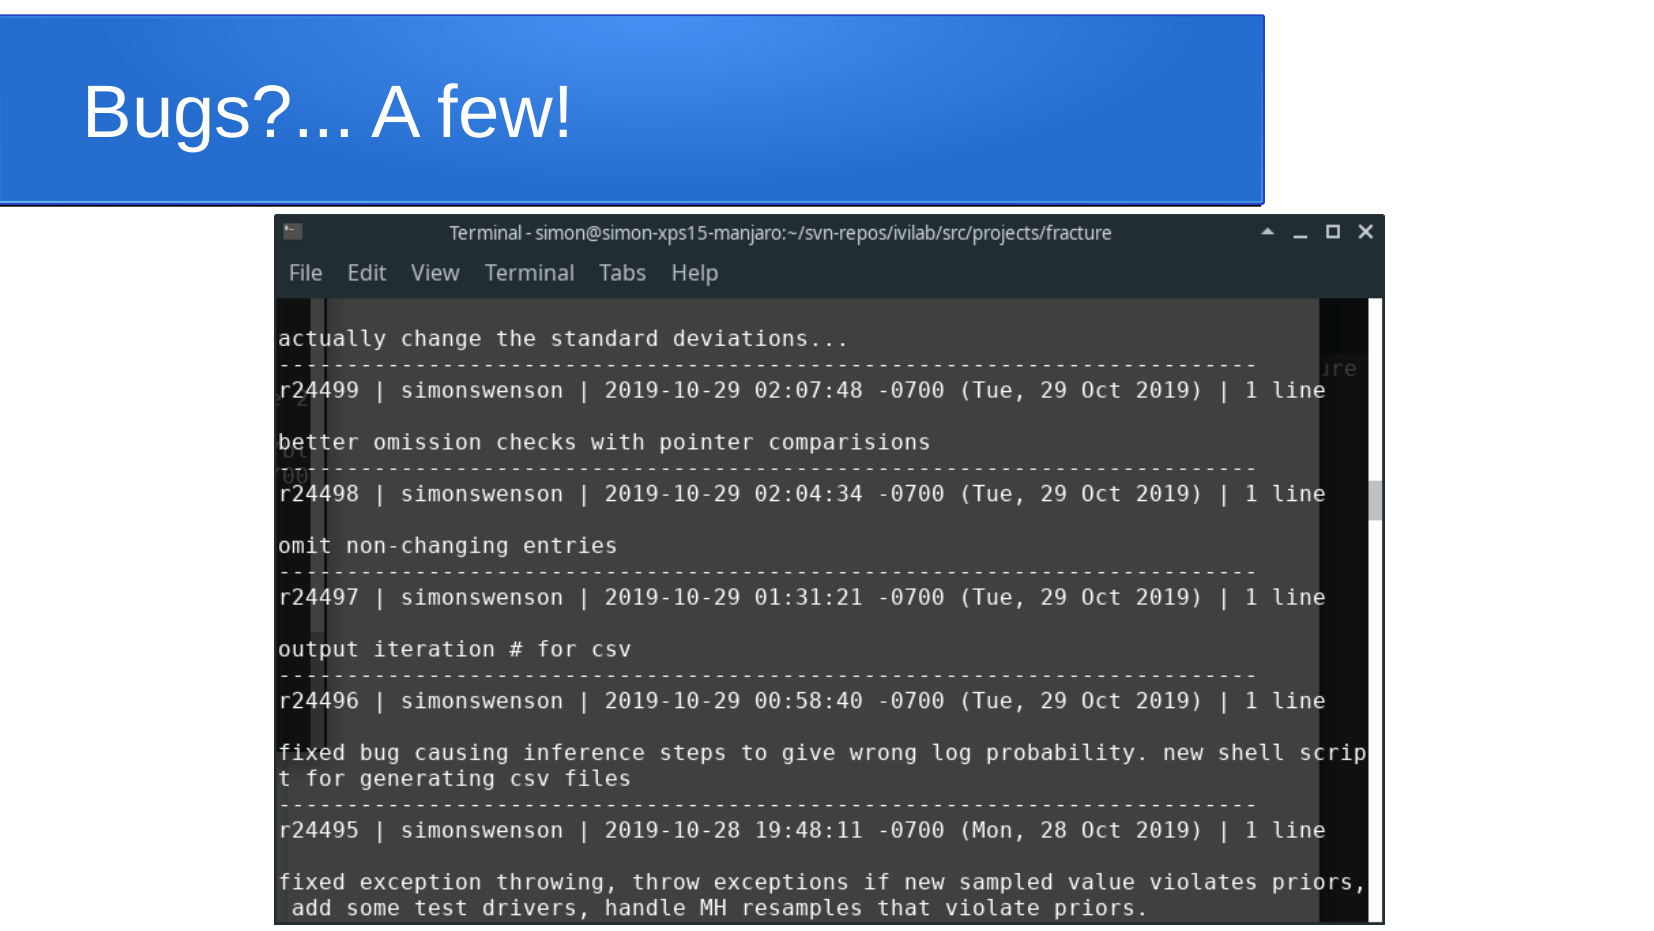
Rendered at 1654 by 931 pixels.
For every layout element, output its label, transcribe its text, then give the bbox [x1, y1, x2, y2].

title Bugs?... A few! [82, 35, 1235, 189]
picture [274, 214, 1385, 925]
